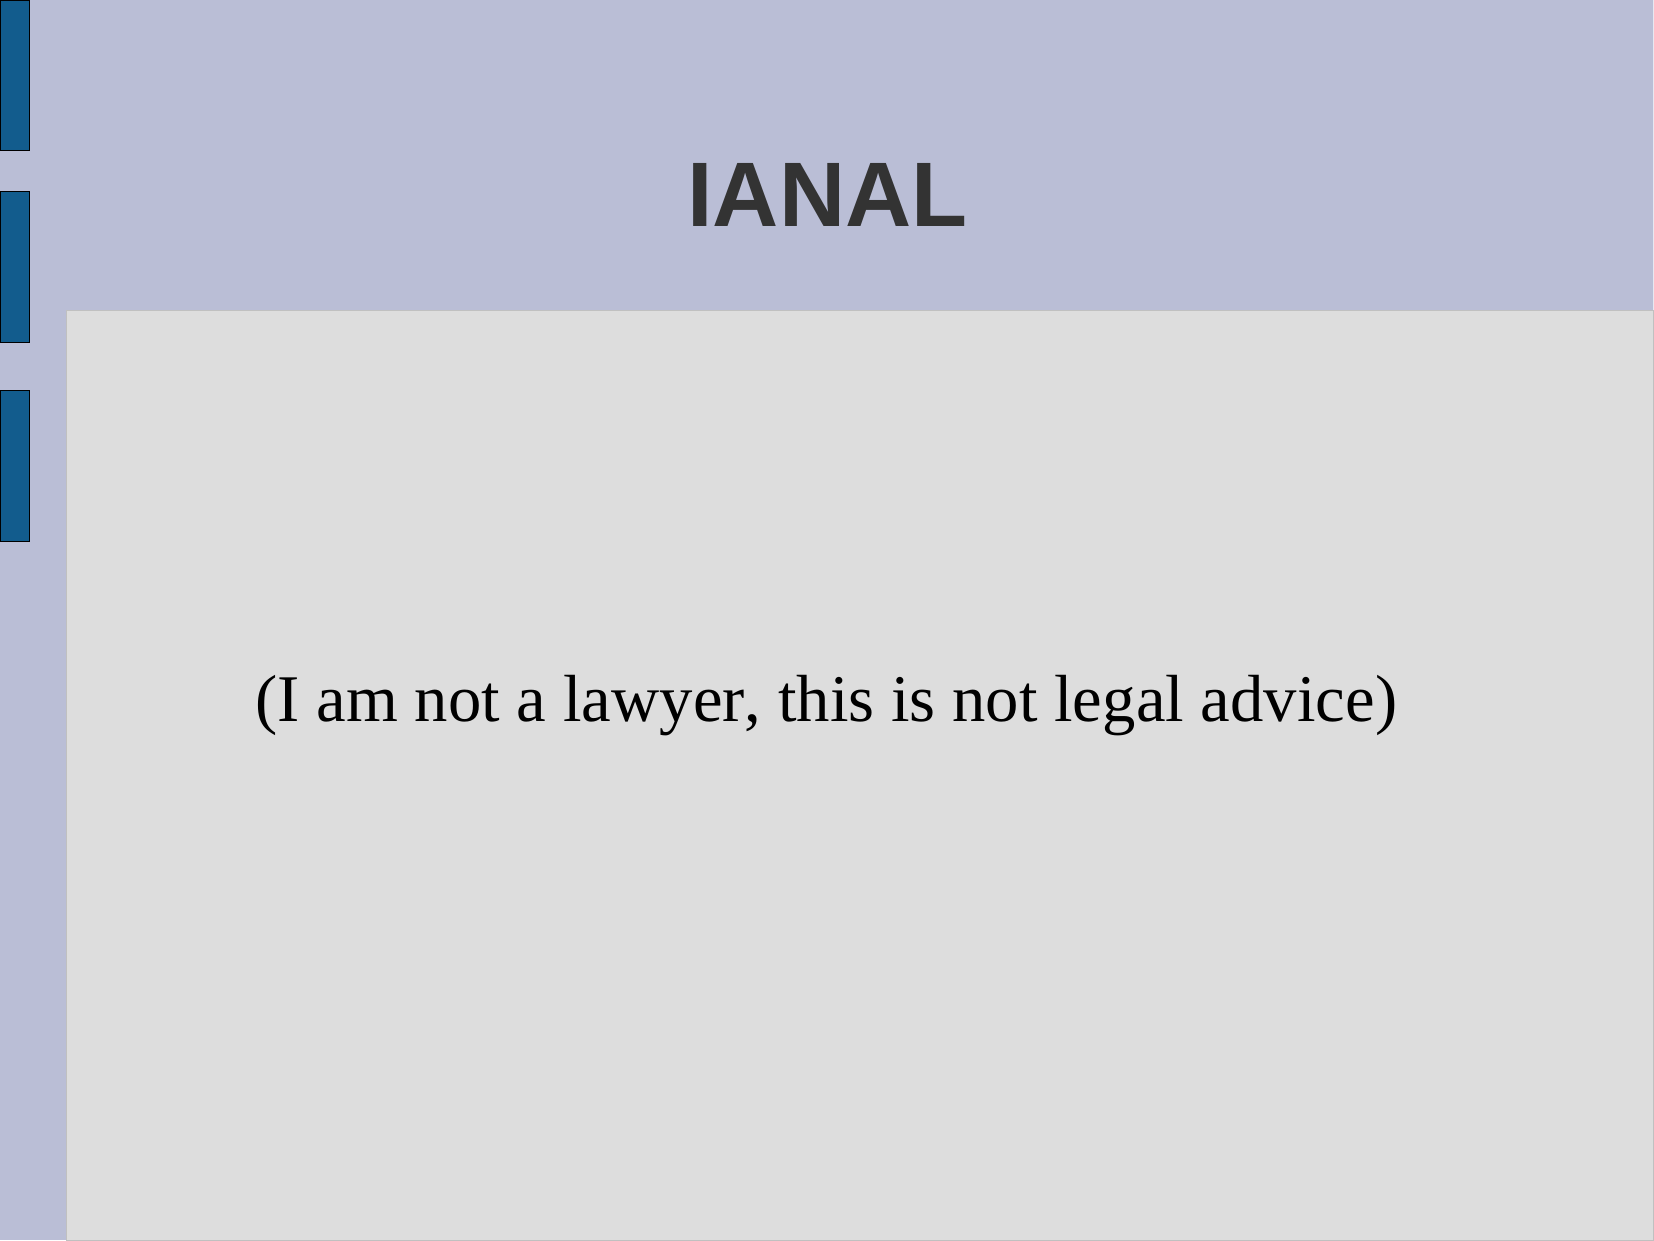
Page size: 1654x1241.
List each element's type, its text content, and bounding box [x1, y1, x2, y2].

subtitle (I am not a lawyer, this is not legal advice) [121, 344, 1534, 1127]
title IANAL [121, 91, 1534, 299]
